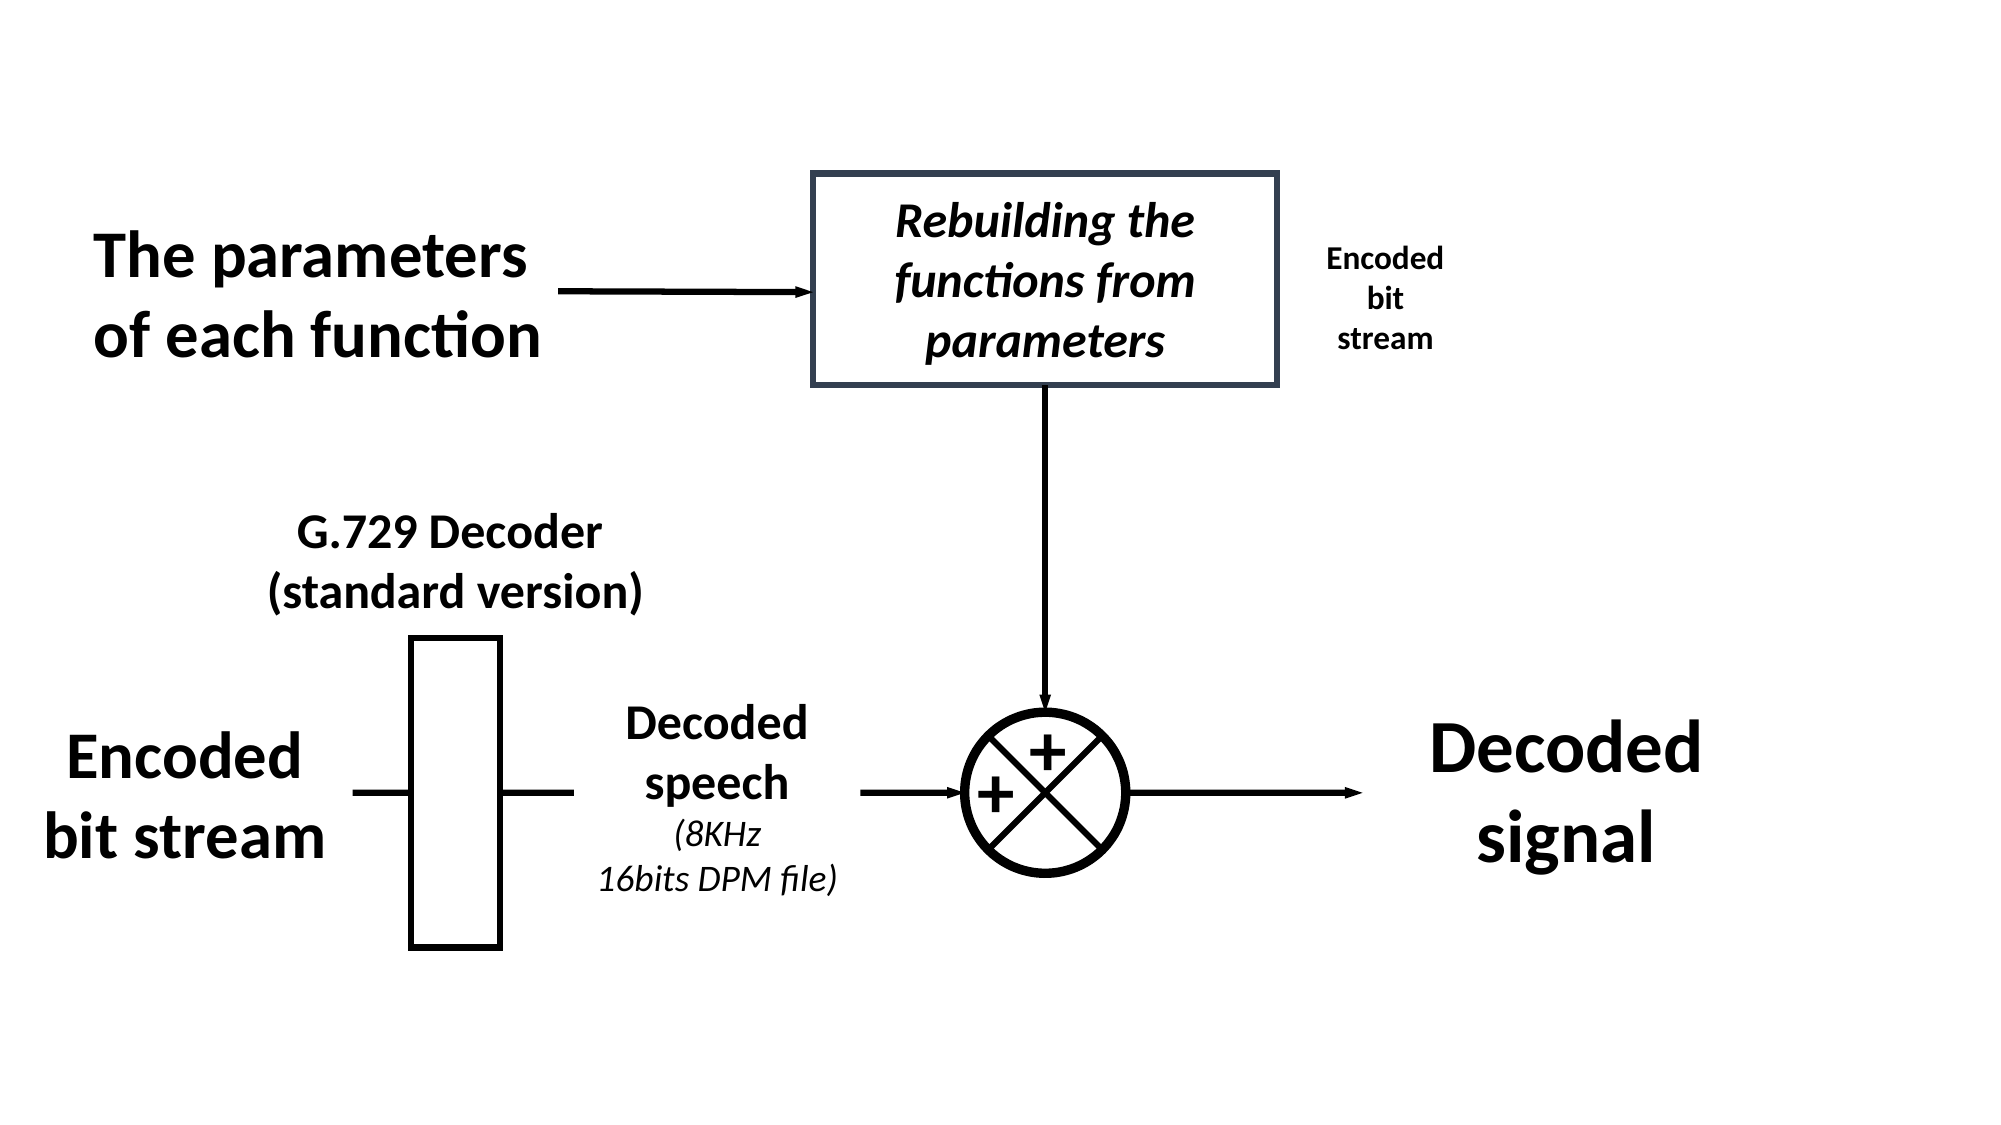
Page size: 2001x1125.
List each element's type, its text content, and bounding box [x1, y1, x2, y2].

text_box [813, 378, 1277, 385]
text_box [981, 842, 990, 848]
text_box [1061, 713, 1100, 771]
text_box + [1014, 694, 1061, 801]
text_box Decoded signal [1398, 689, 1734, 887]
text_box + [962, 735, 1009, 842]
text_box Encoded bit stream [17, 704, 353, 882]
text_box [1059, 738, 1126, 847]
text_box G.729 Decoder (standard version) [250, 490, 661, 628]
text_box [990, 801, 1100, 874]
text_box [991, 718, 1014, 756]
text_box [813, 174, 1277, 180]
text_box The parameters of each function [79, 204, 558, 379]
text_box Encoded bit stream [1308, 228, 1463, 366]
text_box Decoded speech (8KHz 16bits DPM file) [574, 681, 861, 970]
text_box Rebuilding the functions from parameters [790, 180, 1301, 378]
text_box [1009, 762, 1031, 823]
text_box [411, 638, 500, 948]
